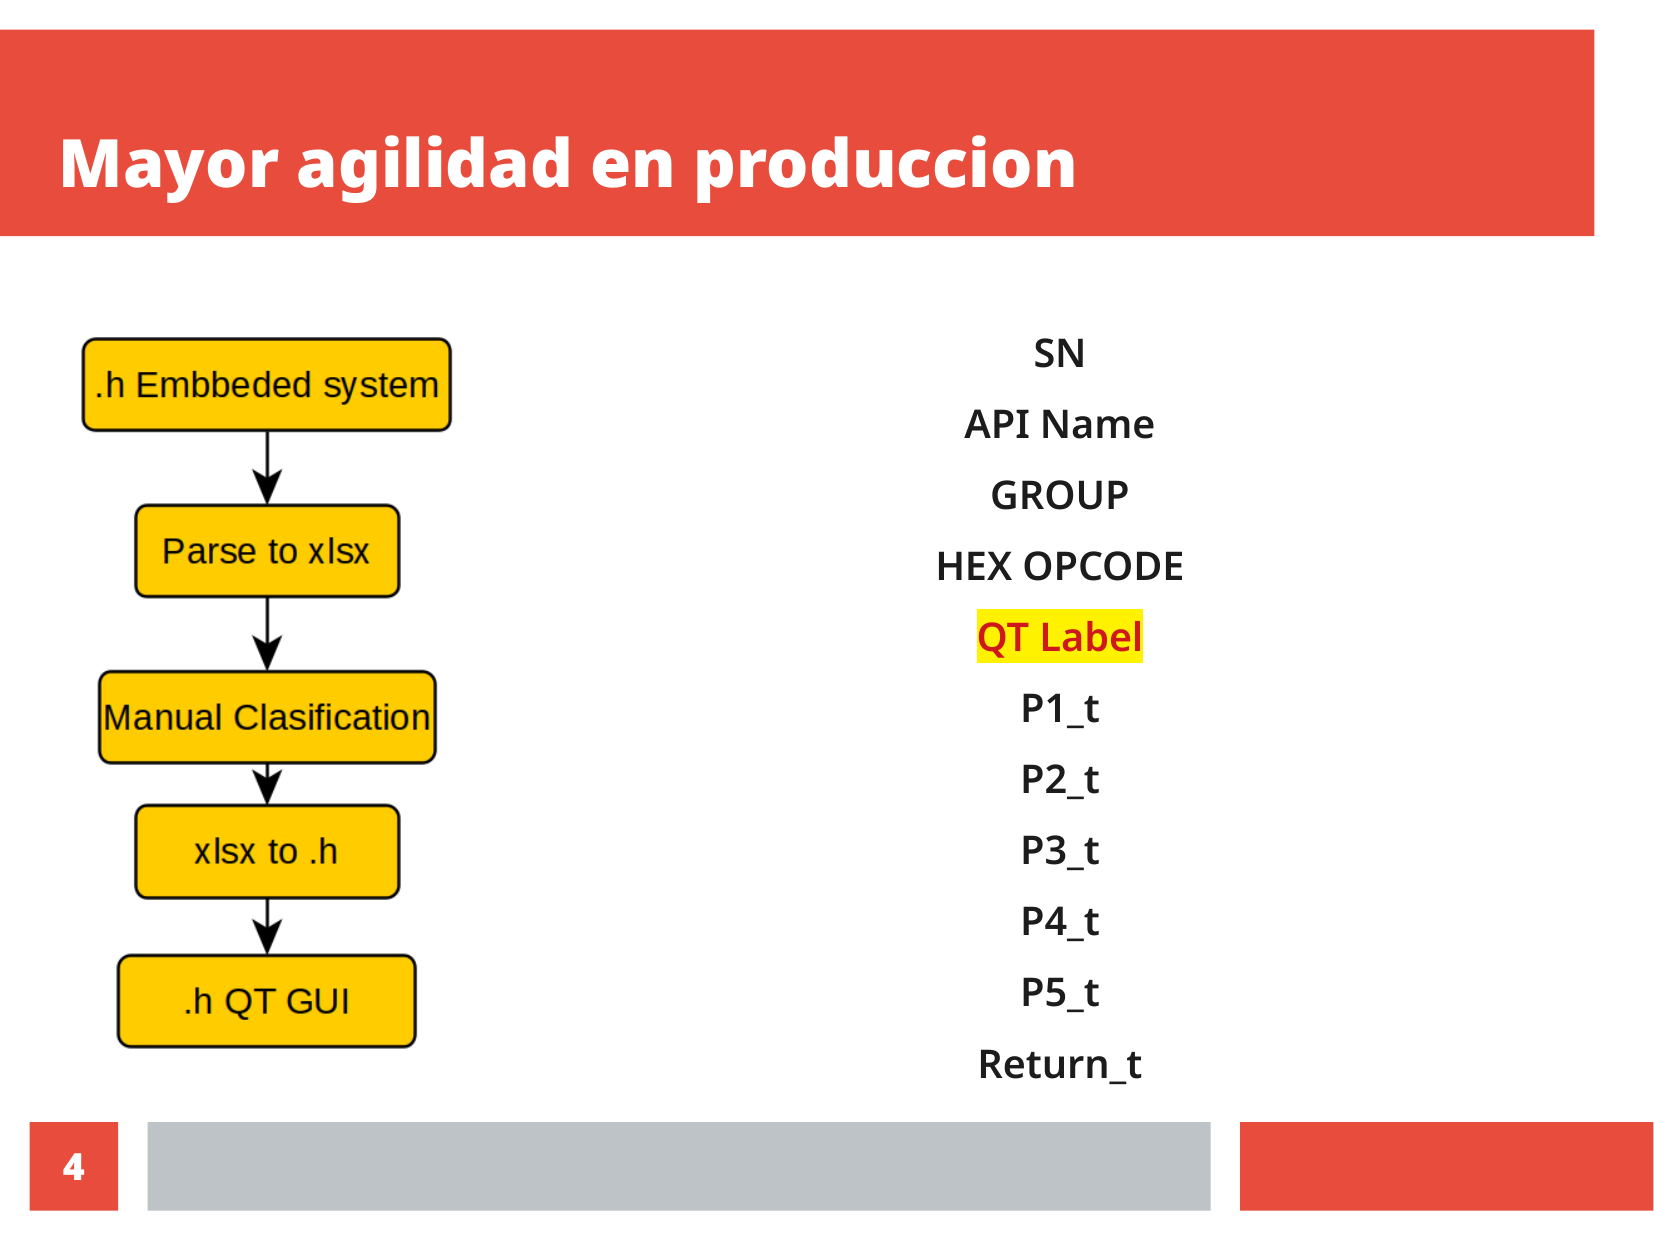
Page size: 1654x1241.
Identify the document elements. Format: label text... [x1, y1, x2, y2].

list SN API Name GROUP HEX OPCODE QT Label P1_t P2_t P3_t P4_t P5_t Return_t [555, 324, 1565, 1093]
title Mayor agilidad en produccion [59, 59, 1595, 207]
picture [59, 316, 466, 1081]
